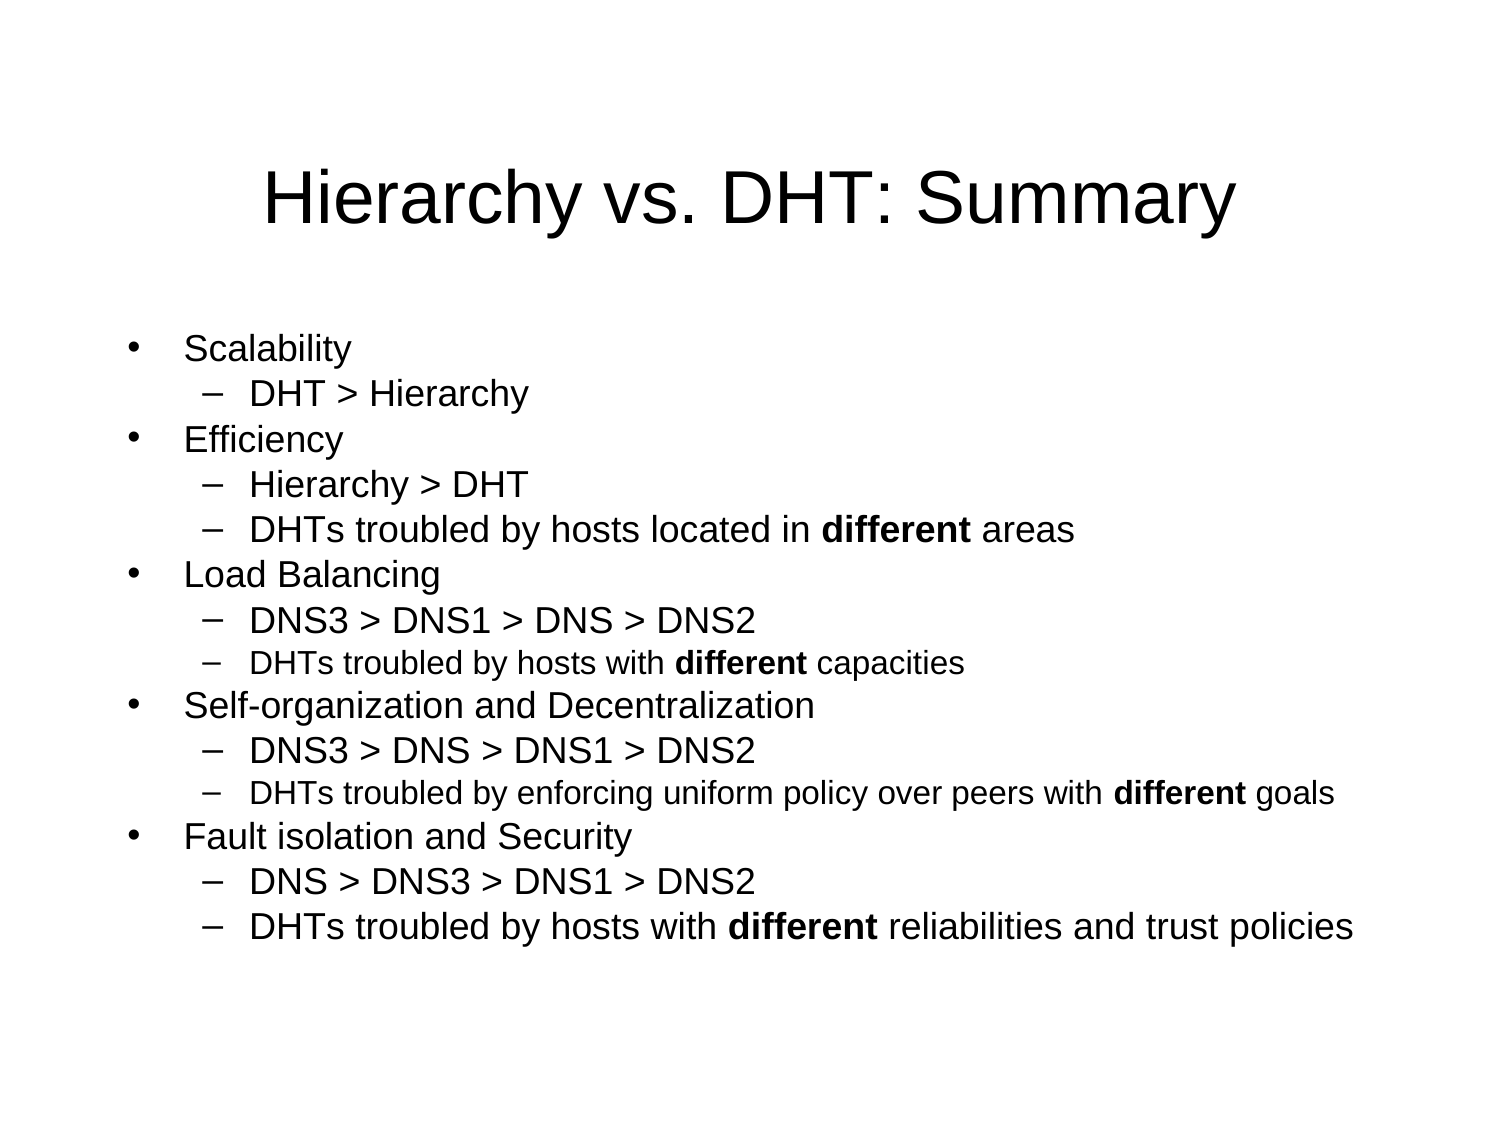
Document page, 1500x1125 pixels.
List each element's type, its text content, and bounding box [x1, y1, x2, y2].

title Hierarchy vs. DHT: Summary [112, 99, 1388, 288]
list Scalability DHT > Hierarchy Efficiency Hierarchy > DHT DHTs troubled by hosts located in different areas Load Balancing DNS3 > DNS1 > DNS > DNS2 DHTs troubled by hosts with different capacities Self-organization and Decentralization DNS3 > DNS > DNS1 > DNS2 DHTs troubled by enforcing uniform policy over peers with different goals Fault isolation and Security DNS > DNS3 > DNS1 > DNS2 DHTs troubled by hosts with different reliabilities and trust policies [112, 324, 1388, 1000]
